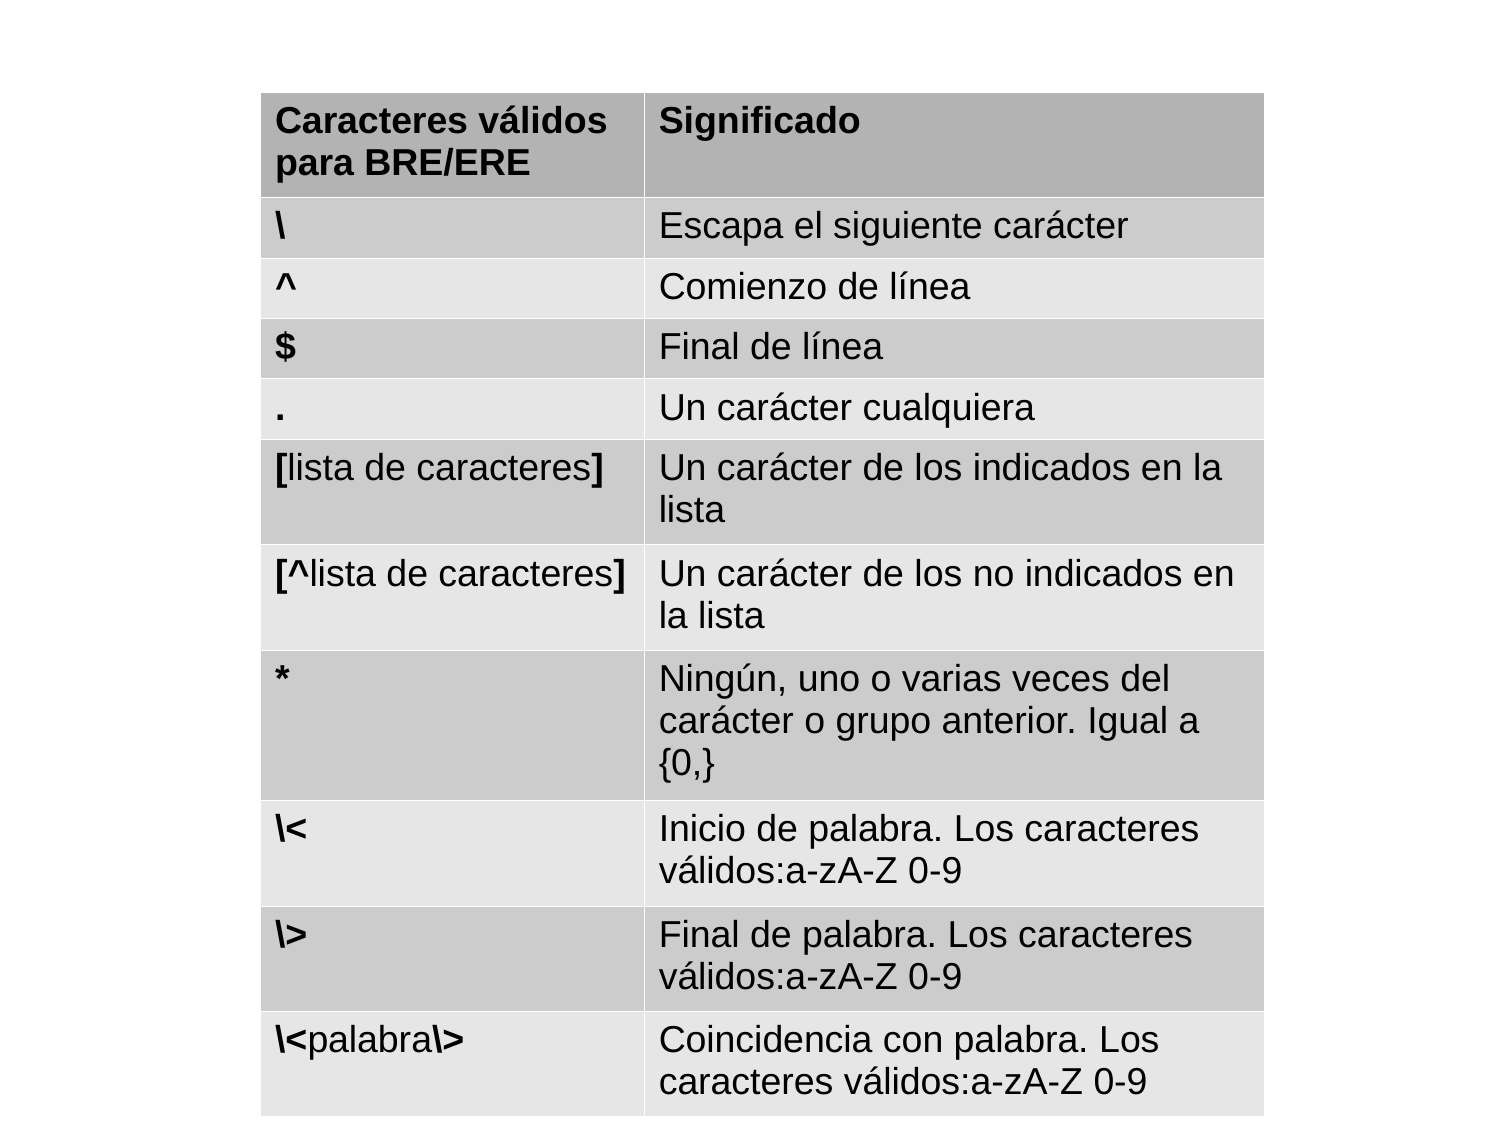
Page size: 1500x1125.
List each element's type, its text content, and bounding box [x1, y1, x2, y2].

table_cell \< [261, 801, 644, 906]
table_cell \ [261, 198, 644, 258]
table_cell Inicio de palabra. Los caracteres válidos:a-zA-Z 0-9 [645, 801, 1264, 906]
table_cell * [261, 651, 644, 800]
table_cell Final de palabra. Los caracteres válidos:a-zA-Z 0-9 [645, 907, 1264, 1011]
table_cell Un carácter de los no indicados en la lista [645, 545, 1264, 650]
table_cell \> [261, 907, 644, 1011]
table_cell Coincidencia con palabra. Los caracteres válidos:a-zA-Z 0-9 [645, 1012, 1264, 1116]
table_cell Un carácter de los indicados en la lista [645, 440, 1264, 544]
table_cell [^lista de caracteres] [261, 545, 644, 650]
table_cell $ [261, 319, 644, 378]
table_cell Escapa el siguiente carácter [645, 198, 1264, 258]
table_cell Ningún, uno o varias veces del carácter o grupo anterior. Igual a {0,} [645, 651, 1264, 800]
table_cell \<palabra\> [261, 1012, 644, 1116]
table_header Caracteres válidos para BRE/ERE [261, 93, 644, 197]
table_cell Un carácter cualquiera [645, 379, 1264, 439]
table_cell [lista de caracteres] [261, 440, 644, 544]
table_cell . [261, 379, 644, 439]
table_cell Comienzo de línea [645, 259, 1264, 318]
table_cell ^ [261, 259, 644, 318]
table_header Significado [645, 93, 1264, 197]
table_cell Final de línea [645, 319, 1264, 378]
